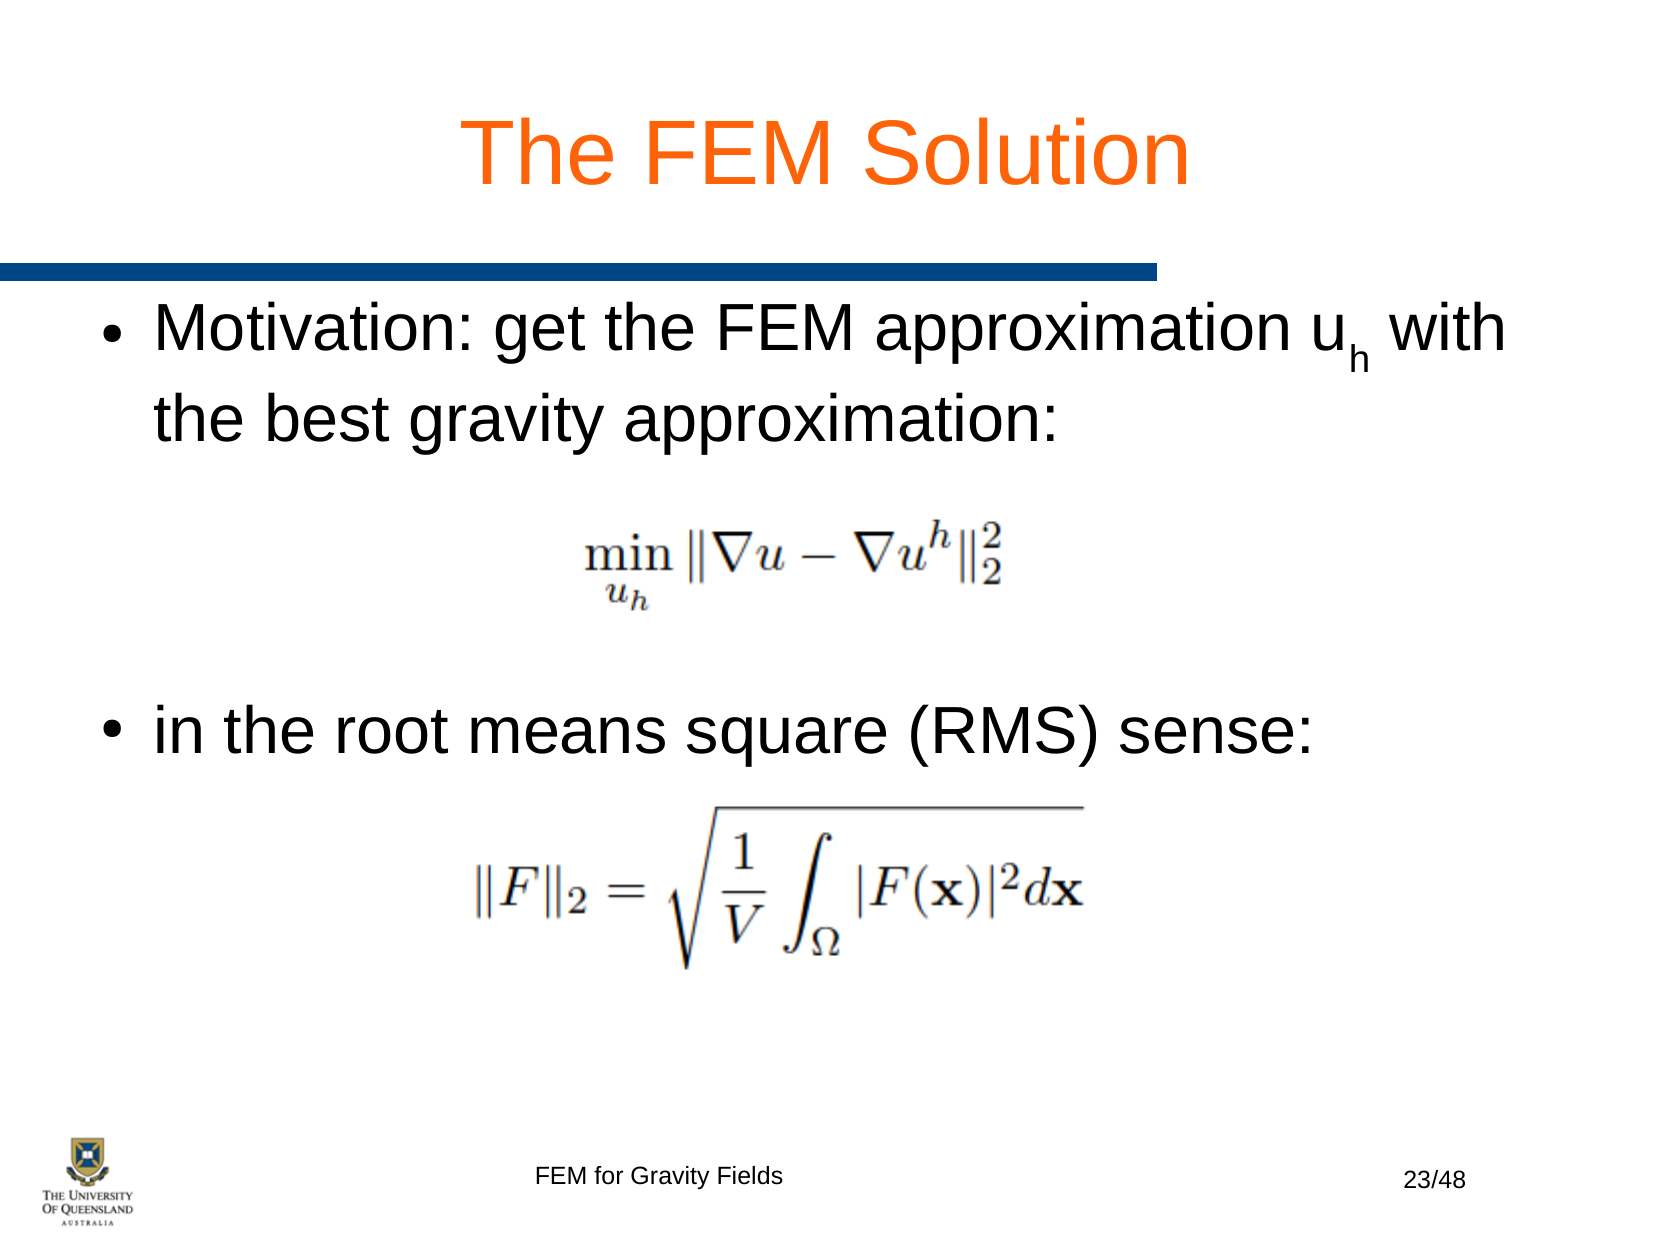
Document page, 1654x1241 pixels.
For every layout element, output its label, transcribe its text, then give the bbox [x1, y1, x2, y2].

title The FEM Solution [82, 49, 1571, 257]
list Motivation: get the FEM approximation uh with the best gravity approximation: in the root means square (RMS) sense: [82, 290, 1571, 1010]
picture [35, 1133, 142, 1235]
picture [534, 510, 1127, 635]
picture [441, 797, 1110, 994]
